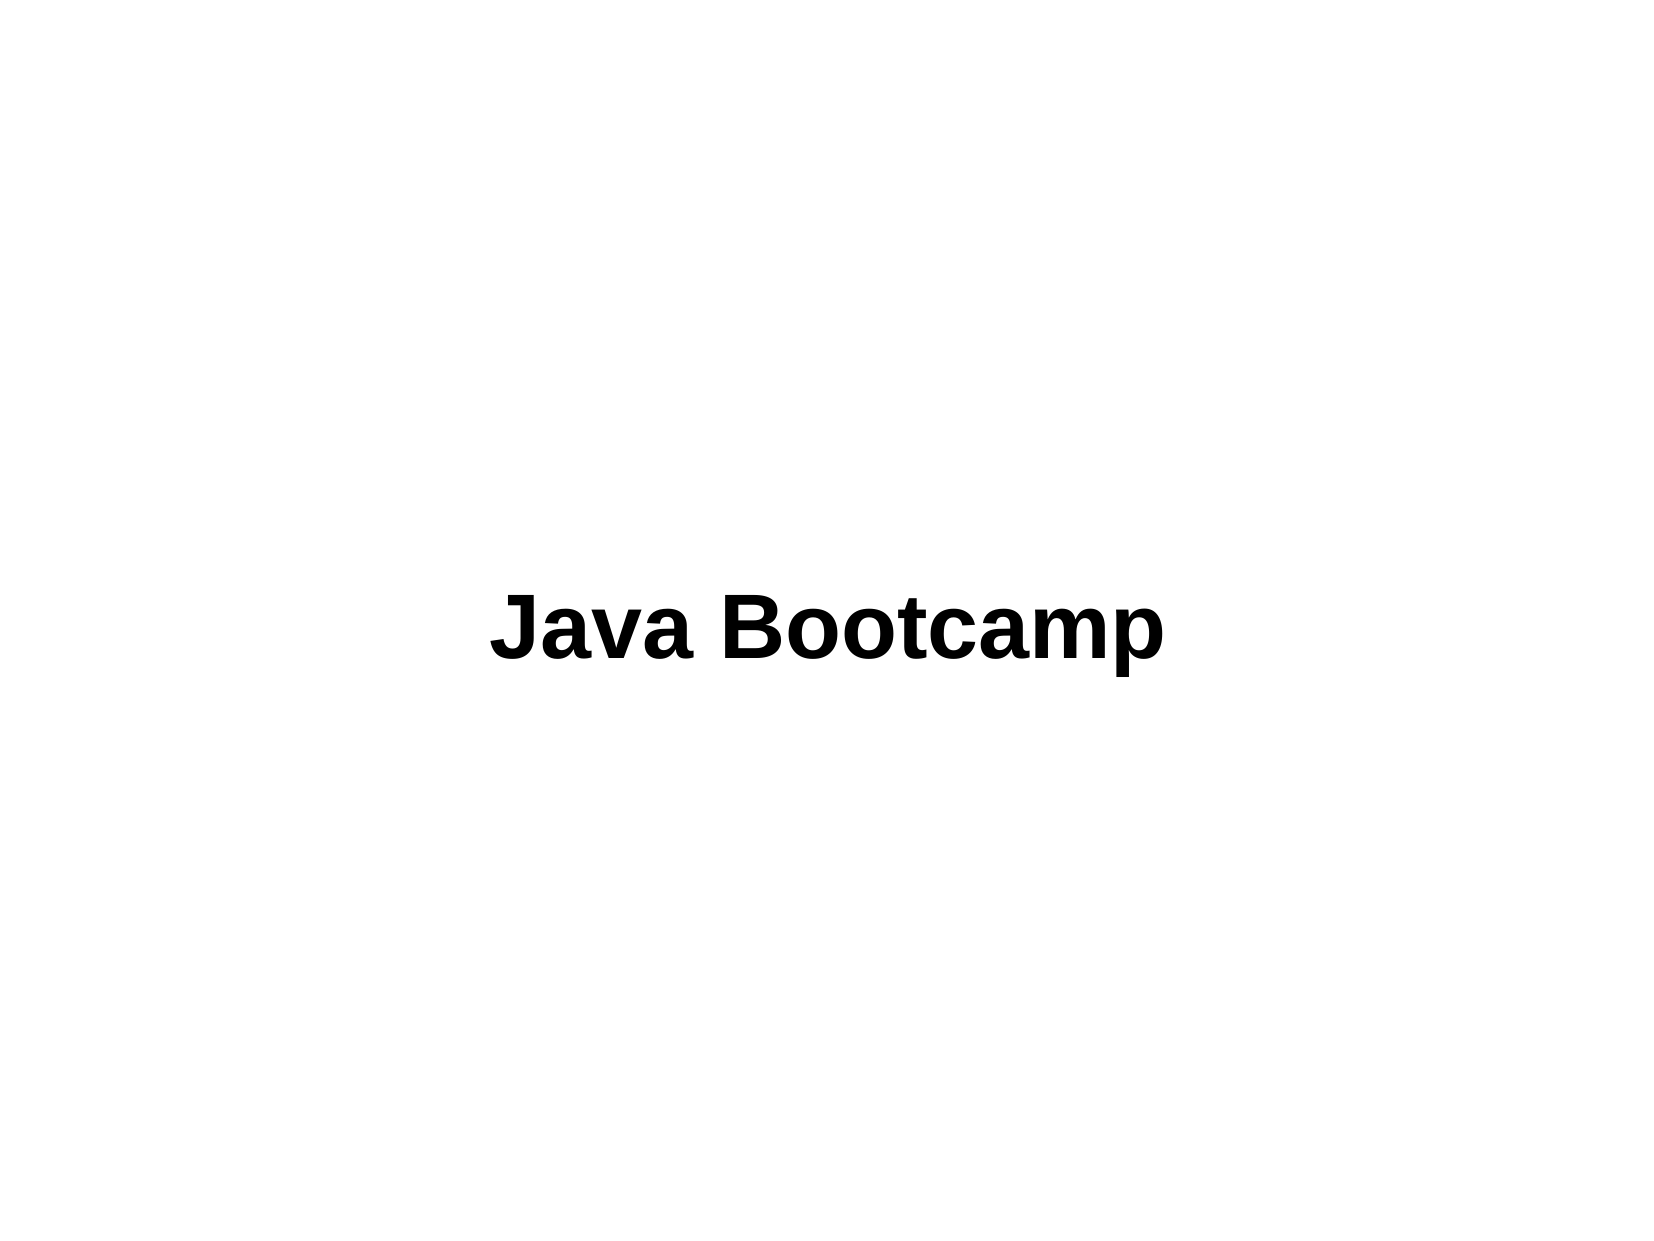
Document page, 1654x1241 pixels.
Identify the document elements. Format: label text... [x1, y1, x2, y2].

title Java Bootcamp [52, 458, 1606, 796]
